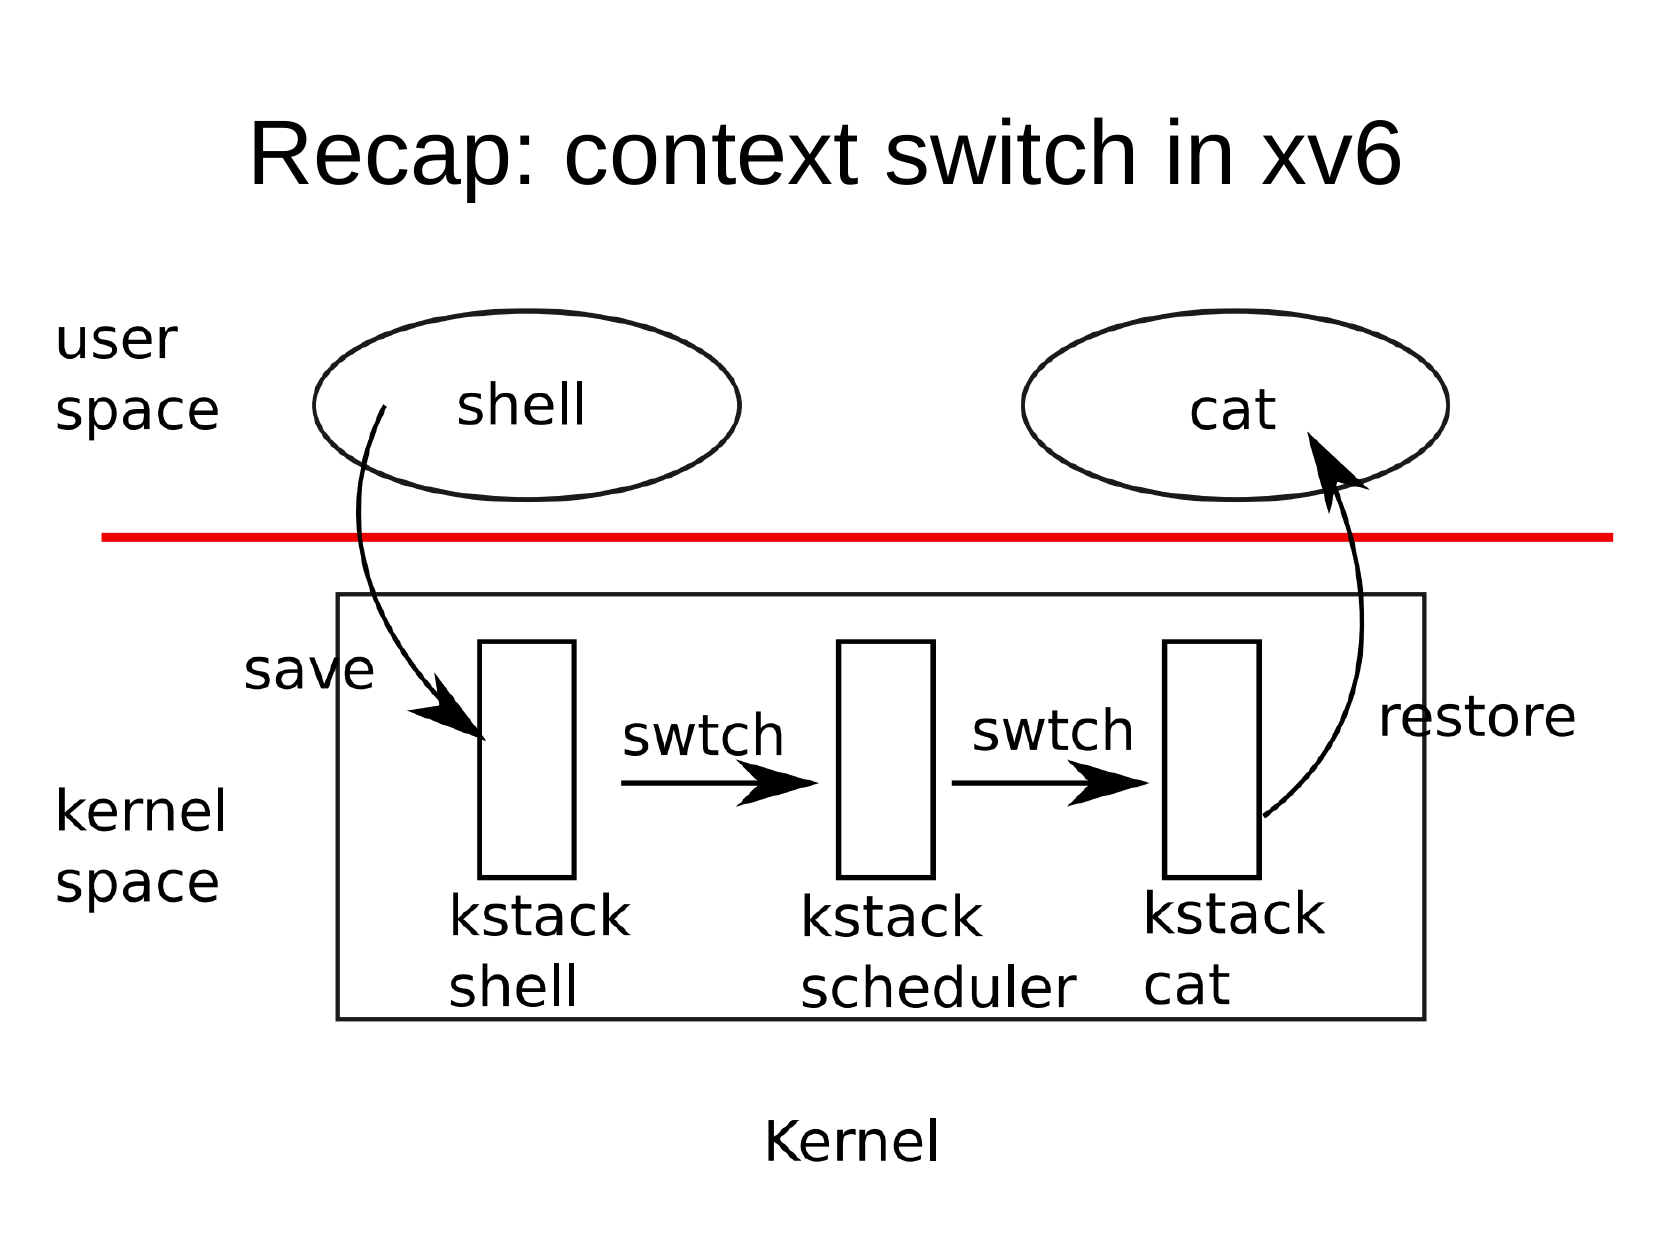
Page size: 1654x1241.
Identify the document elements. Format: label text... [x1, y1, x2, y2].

picture [4, 262, 1654, 1182]
title Recap: context switch in xv6 [82, 49, 1571, 257]
